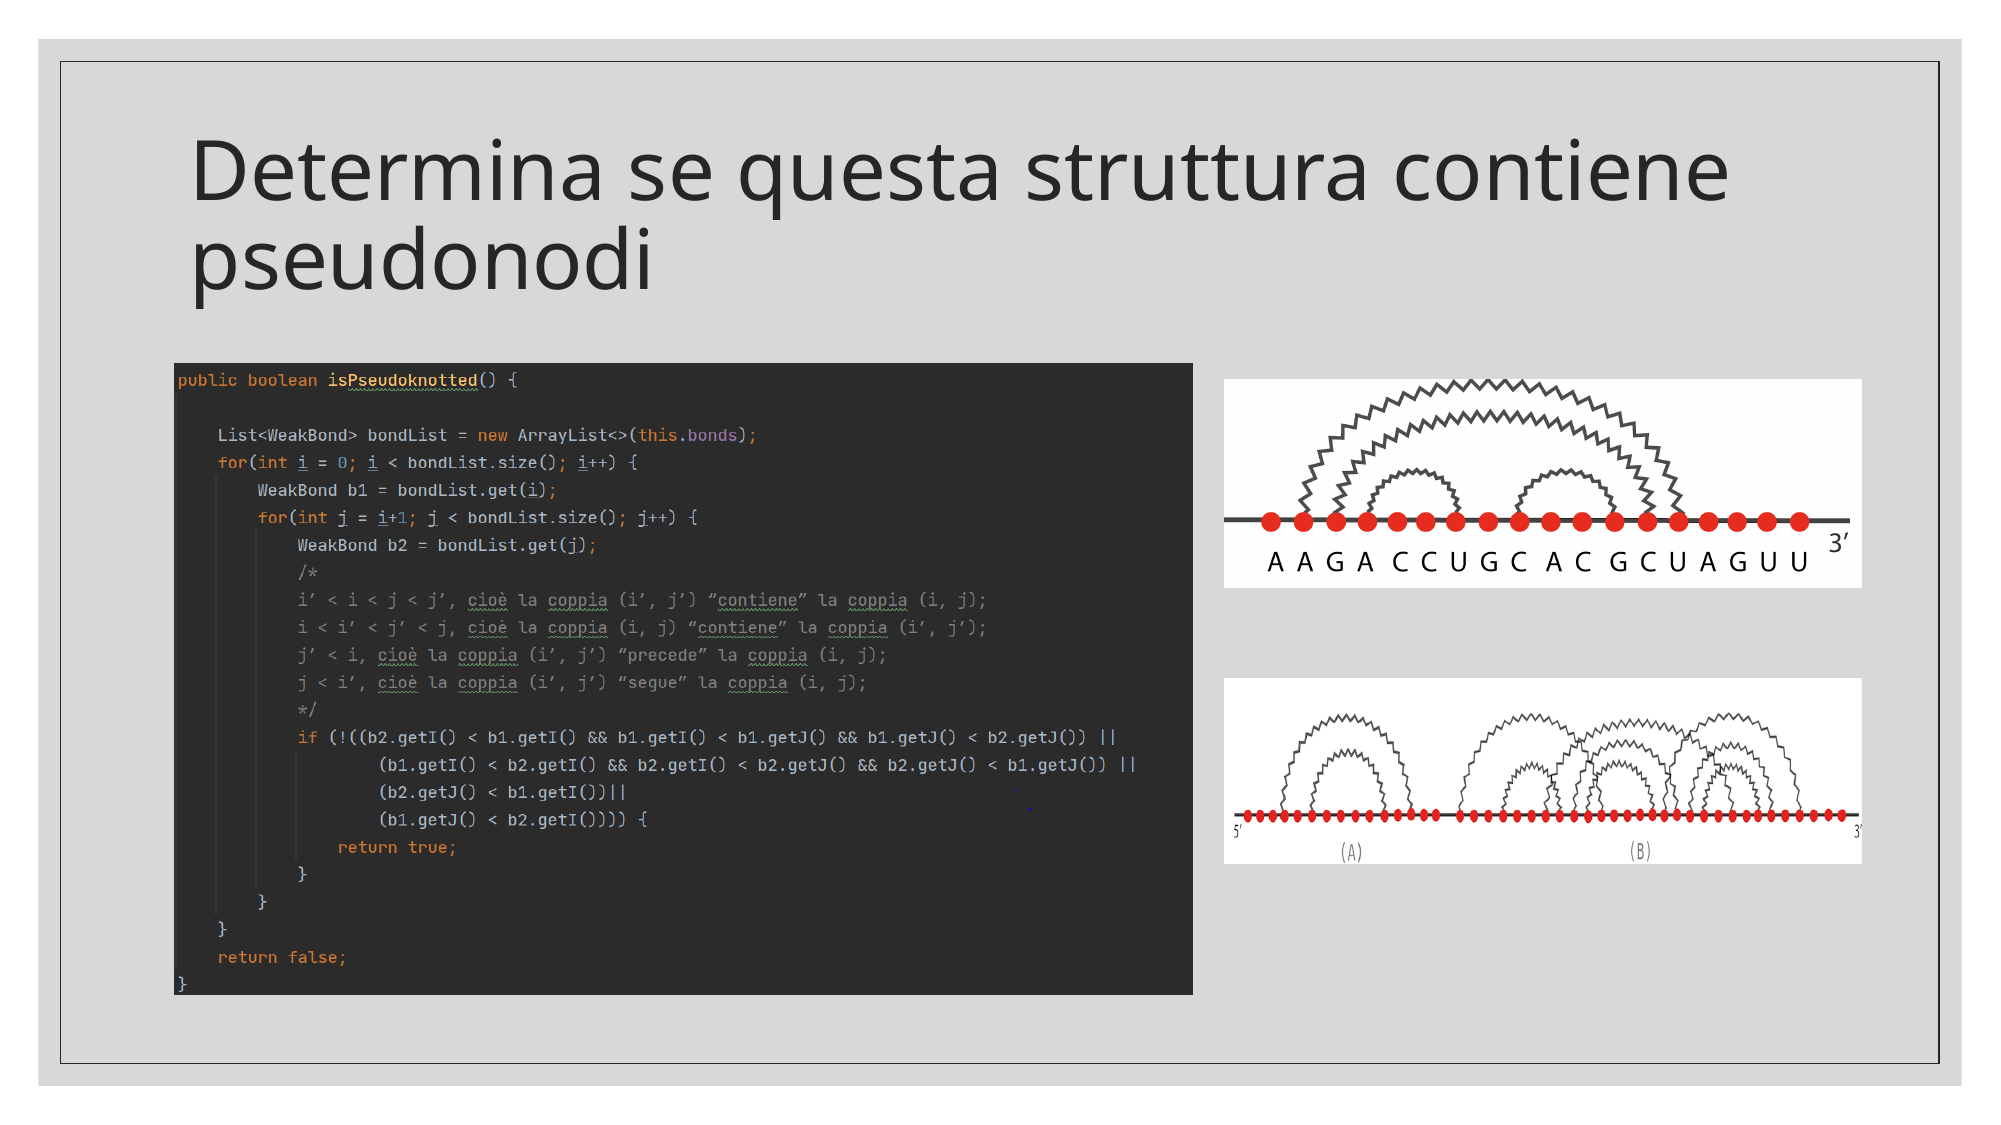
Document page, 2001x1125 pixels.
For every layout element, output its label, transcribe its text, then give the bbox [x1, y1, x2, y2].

picture [1224, 678, 1862, 864]
picture [1224, 379, 1862, 588]
picture [174, 363, 1193, 995]
title Determina se questa struttura contiene pseudonodi [174, 105, 1825, 331]
